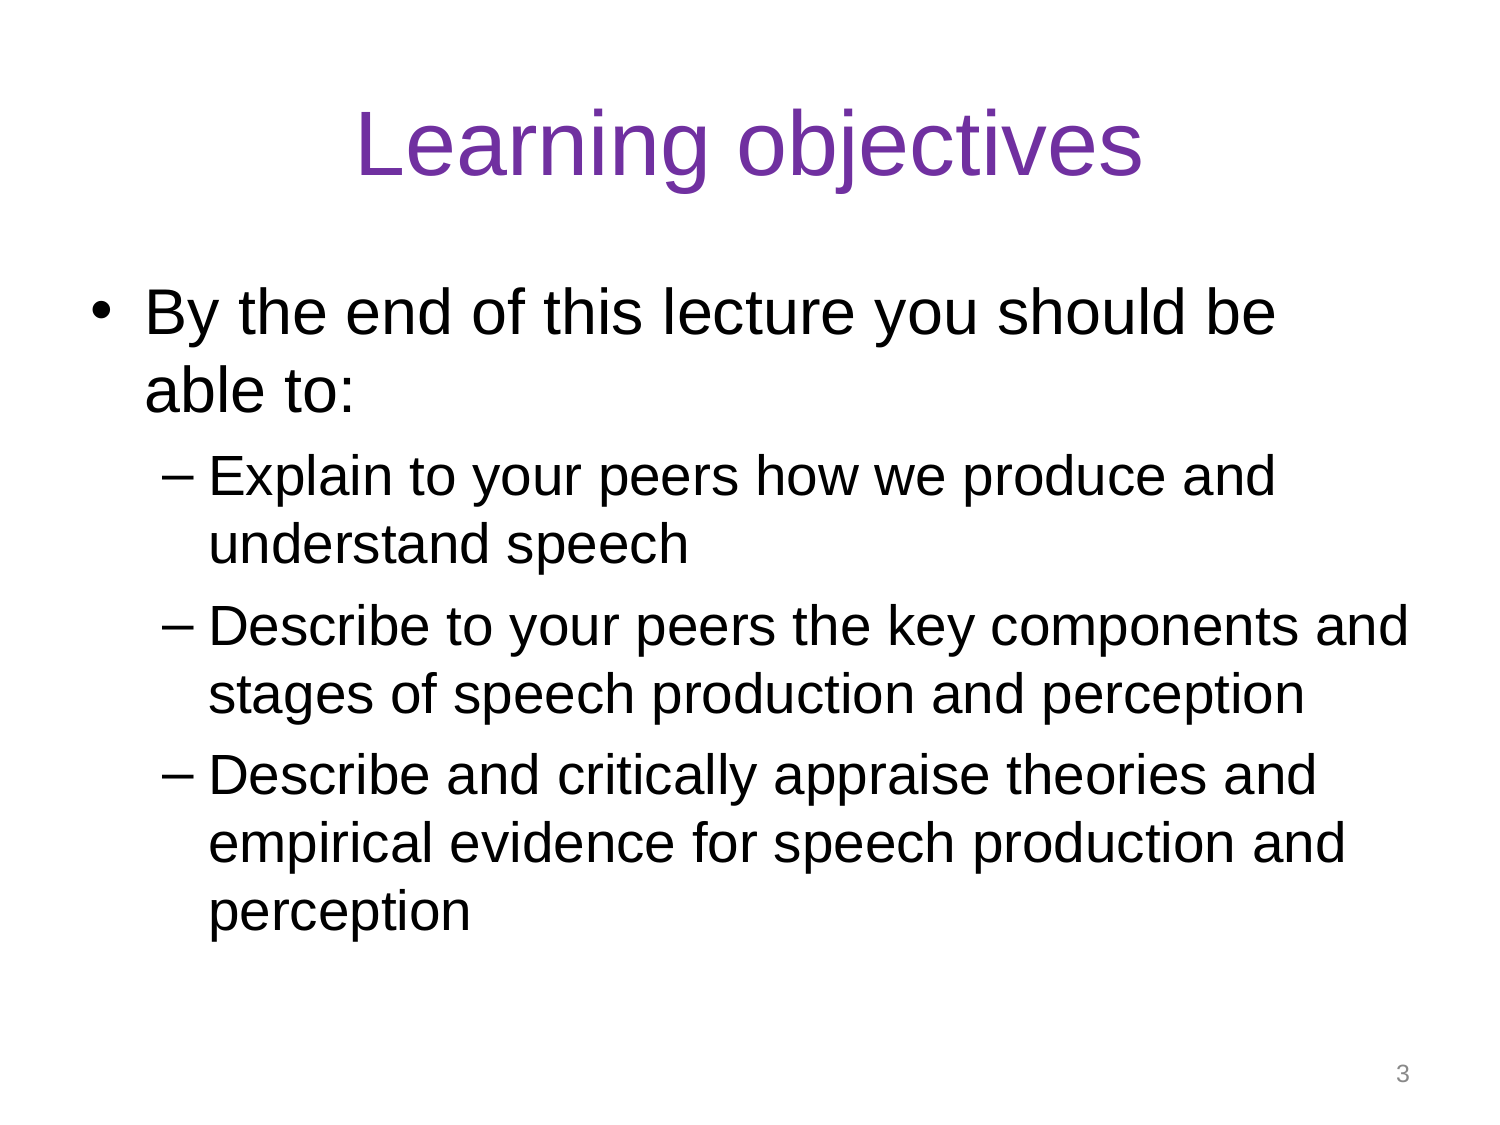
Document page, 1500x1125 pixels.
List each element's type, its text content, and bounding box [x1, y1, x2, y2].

list By the end of this lecture you should be able to: Explain to your peers how we produce and understand speech Describe to your peers the key components and stages of speech production and perception Describe and critically appraise theories and empirical evidence for speech production and perception [75, 262, 1426, 1005]
title Learning objectives [75, 45, 1426, 233]
text_box <number> [1074, 1042, 1426, 1103]
